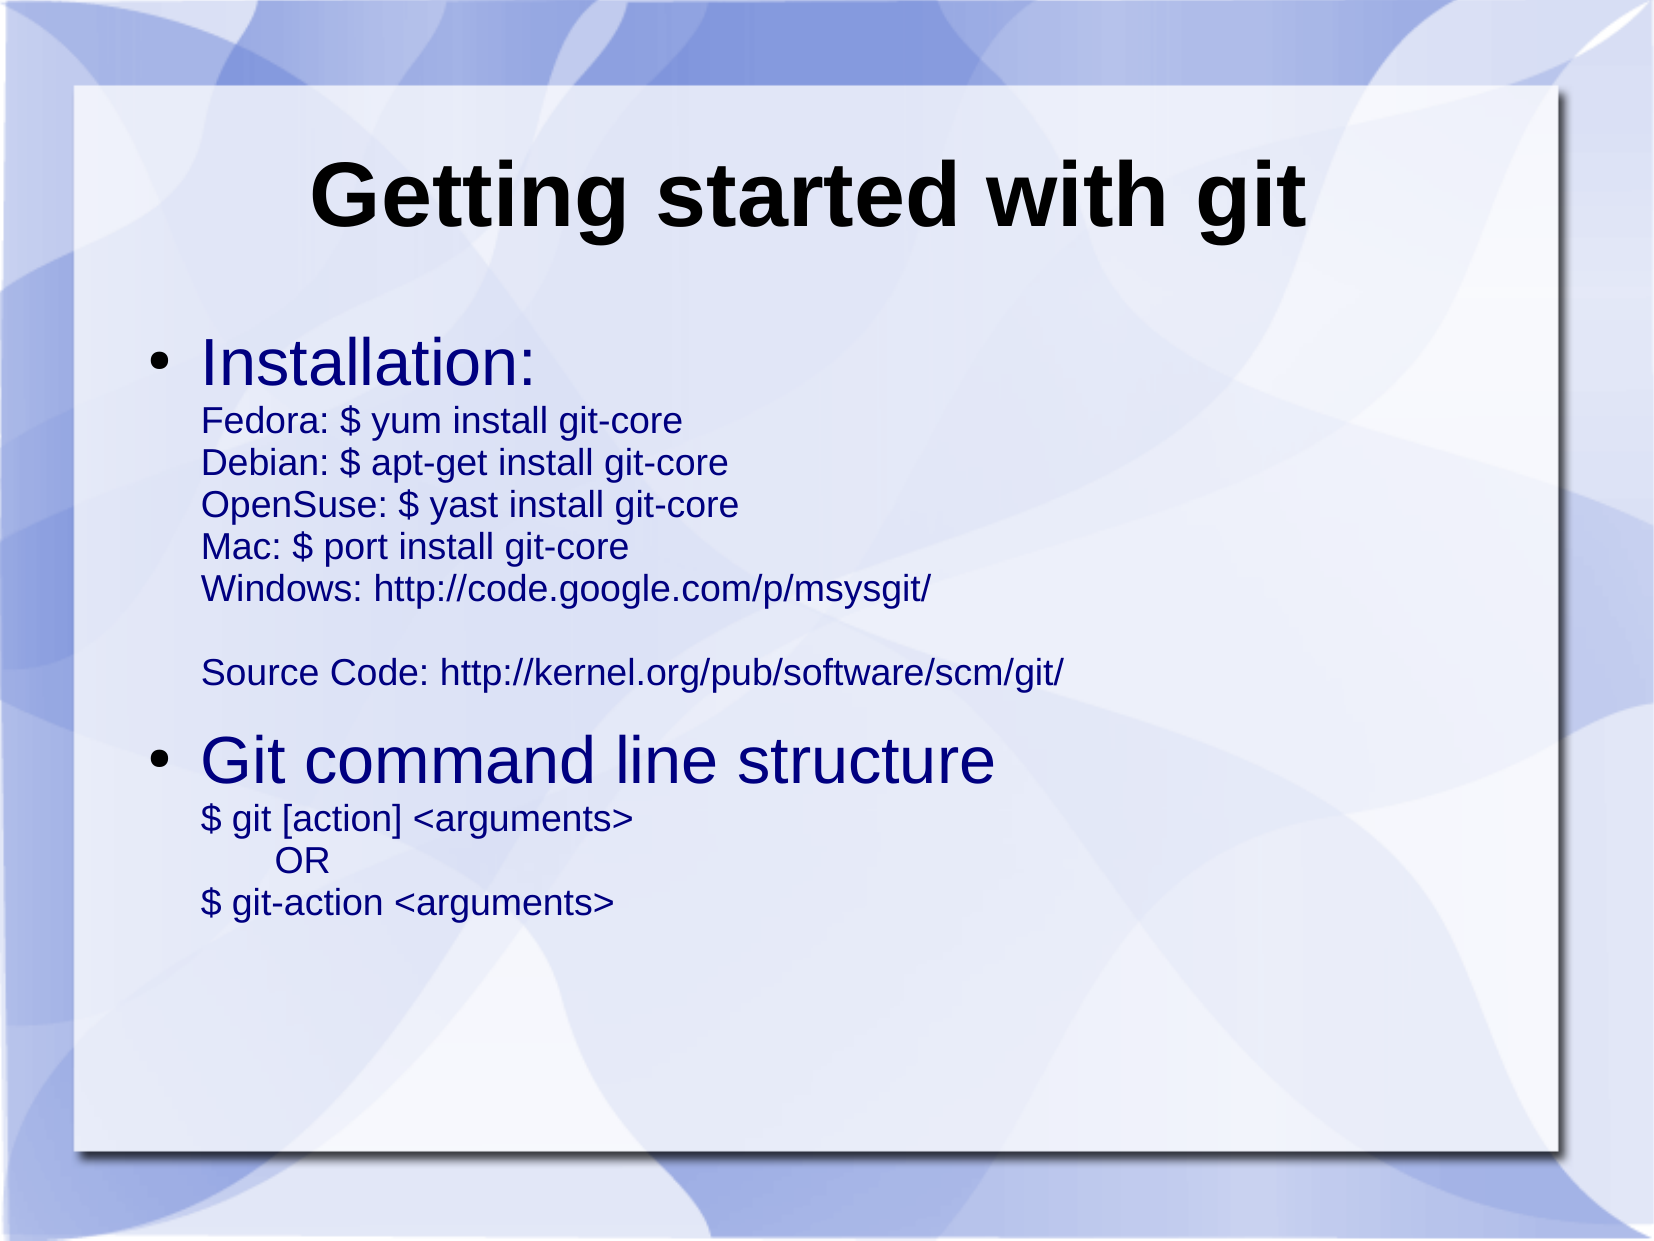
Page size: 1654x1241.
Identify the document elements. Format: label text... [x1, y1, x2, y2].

picture [0, 0, 1654, 1241]
list Installation: Fedora: $ yum install git-core Debian: $ apt-get install git-core OpenSuse: $ yast install git-core Mac: $ port install git-core Windows: http://code.google.com/p/msysgit/ Source Code: http://kernel.org/pub/software/scm/git/ Git command line structure $ git [action] <arguments> OR $ git-action <arguments> [129, 324, 1489, 960]
title Getting started with git [82, 98, 1536, 291]
